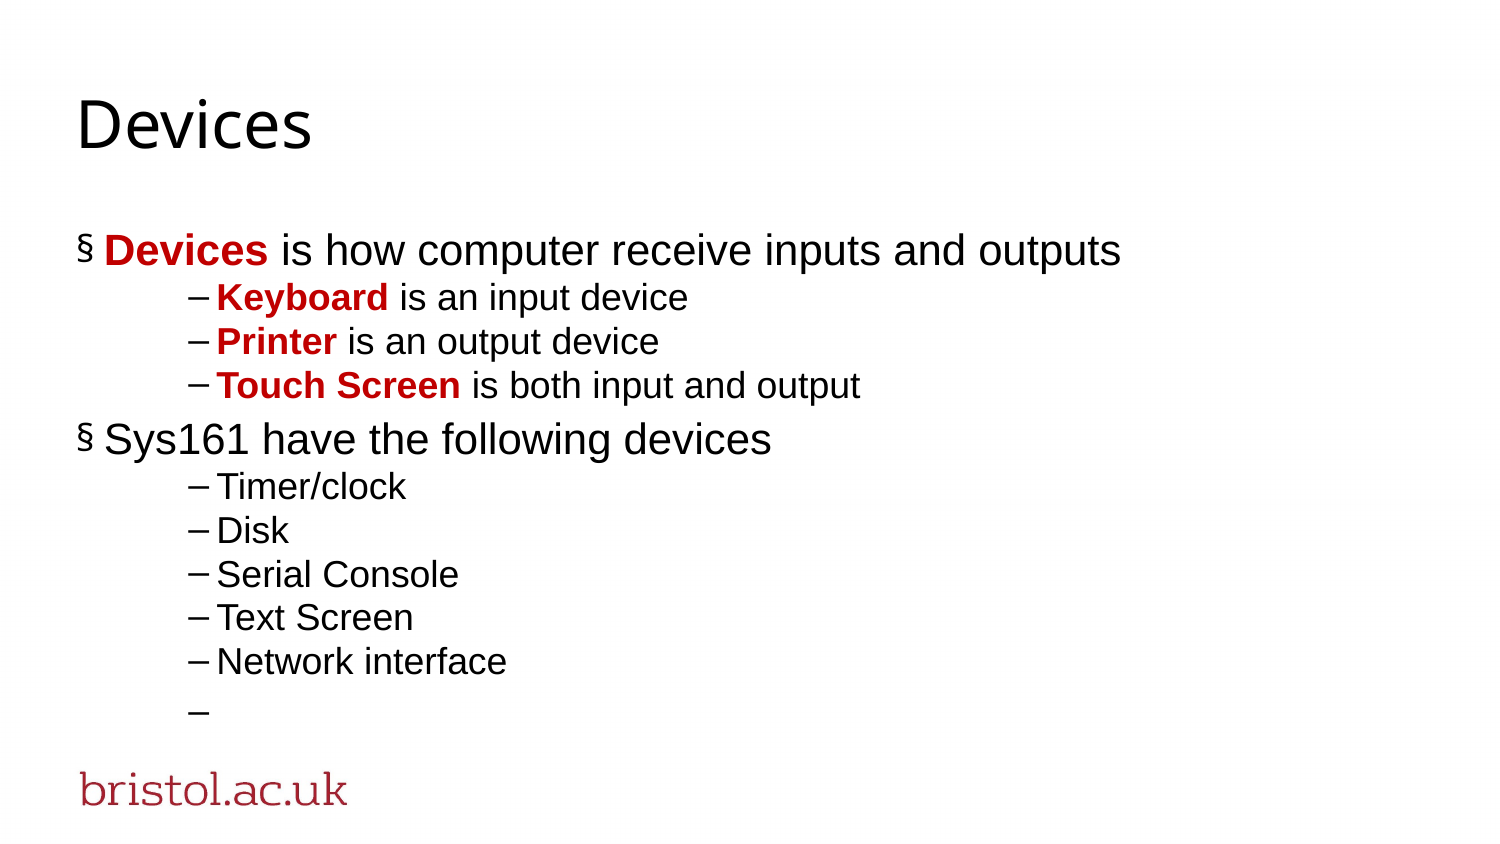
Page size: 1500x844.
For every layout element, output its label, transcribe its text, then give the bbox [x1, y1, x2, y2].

list Devices is how computer receive inputs and outputs Keyboard is an input device Printer is an output device Touch Screen is both input and output Sys161 have the following devices Timer/clock Disk Serial Console Text Screen Network interface [60, 224, 1440, 699]
title Devices [60, 44, 1440, 209]
